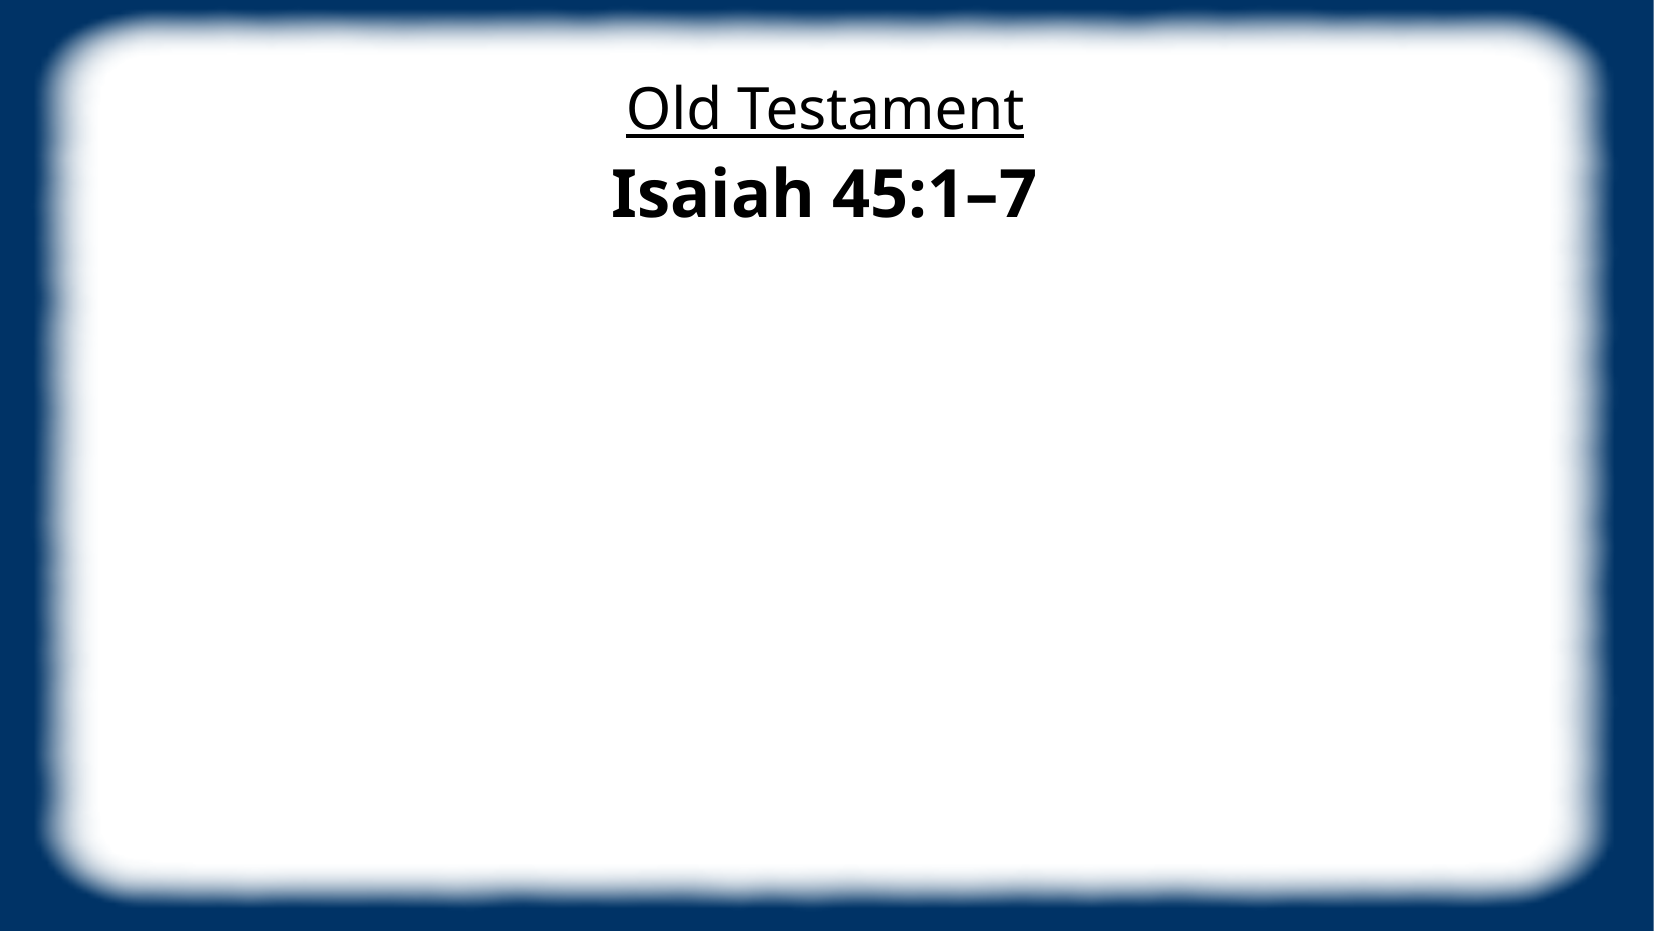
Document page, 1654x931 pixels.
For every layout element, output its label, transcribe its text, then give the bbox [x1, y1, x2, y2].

picture [0, 0, 1654, 931]
text_box Old Testament Isaiah 45:1–7 [90, 60, 1561, 241]
